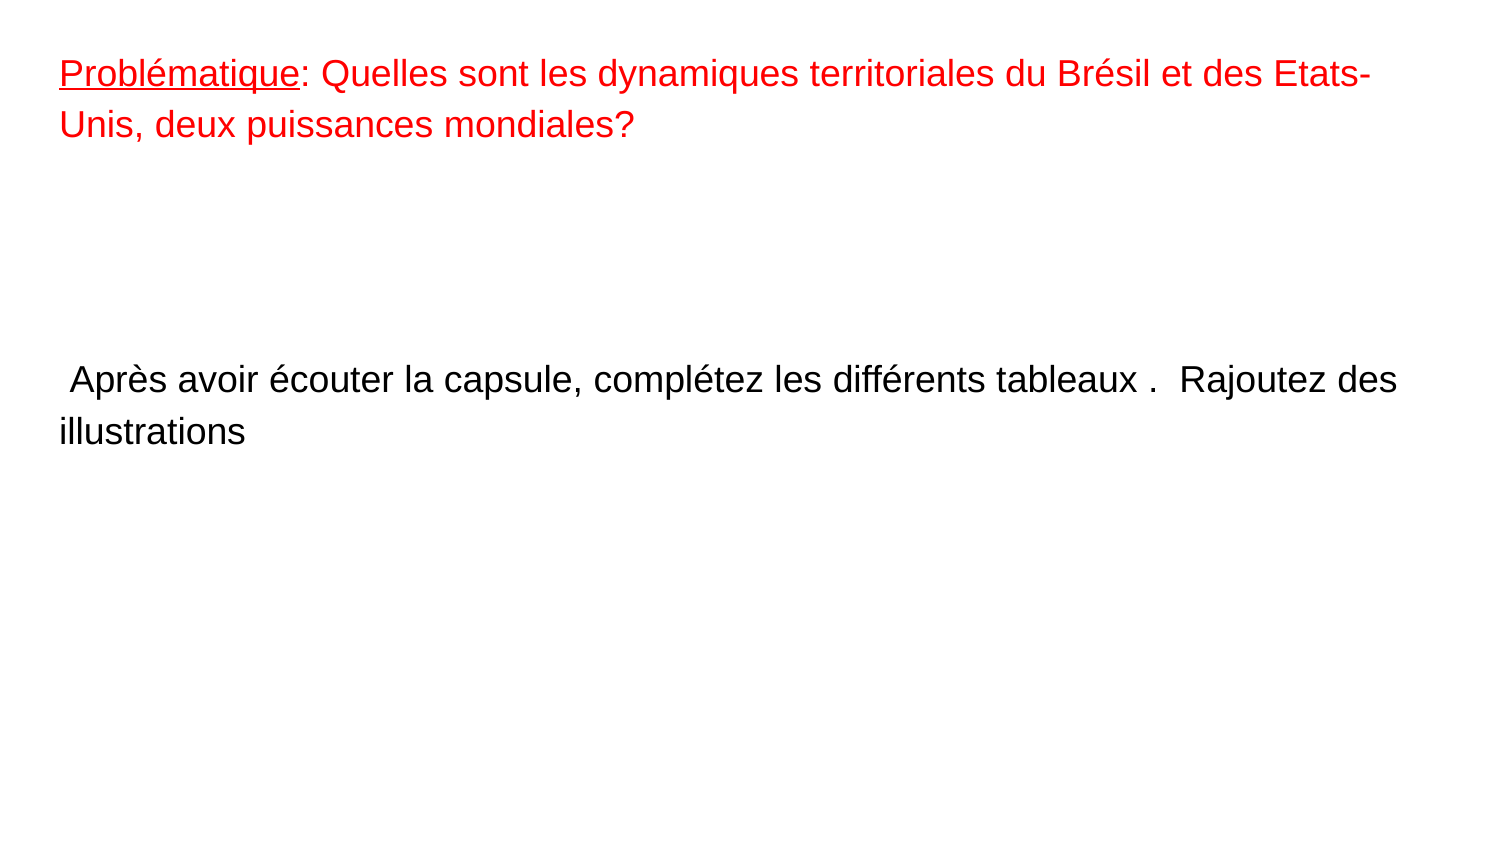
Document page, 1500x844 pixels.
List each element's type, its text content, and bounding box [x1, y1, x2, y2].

list Problématique: Quelles sont les dynamiques territoriales du Brésil et des Etats-Unis, deux puissances mondiales? Après avoir écouter la capsule, complétez les différents tableaux . Rajoutez des illustrations [44, 26, 1456, 746]
